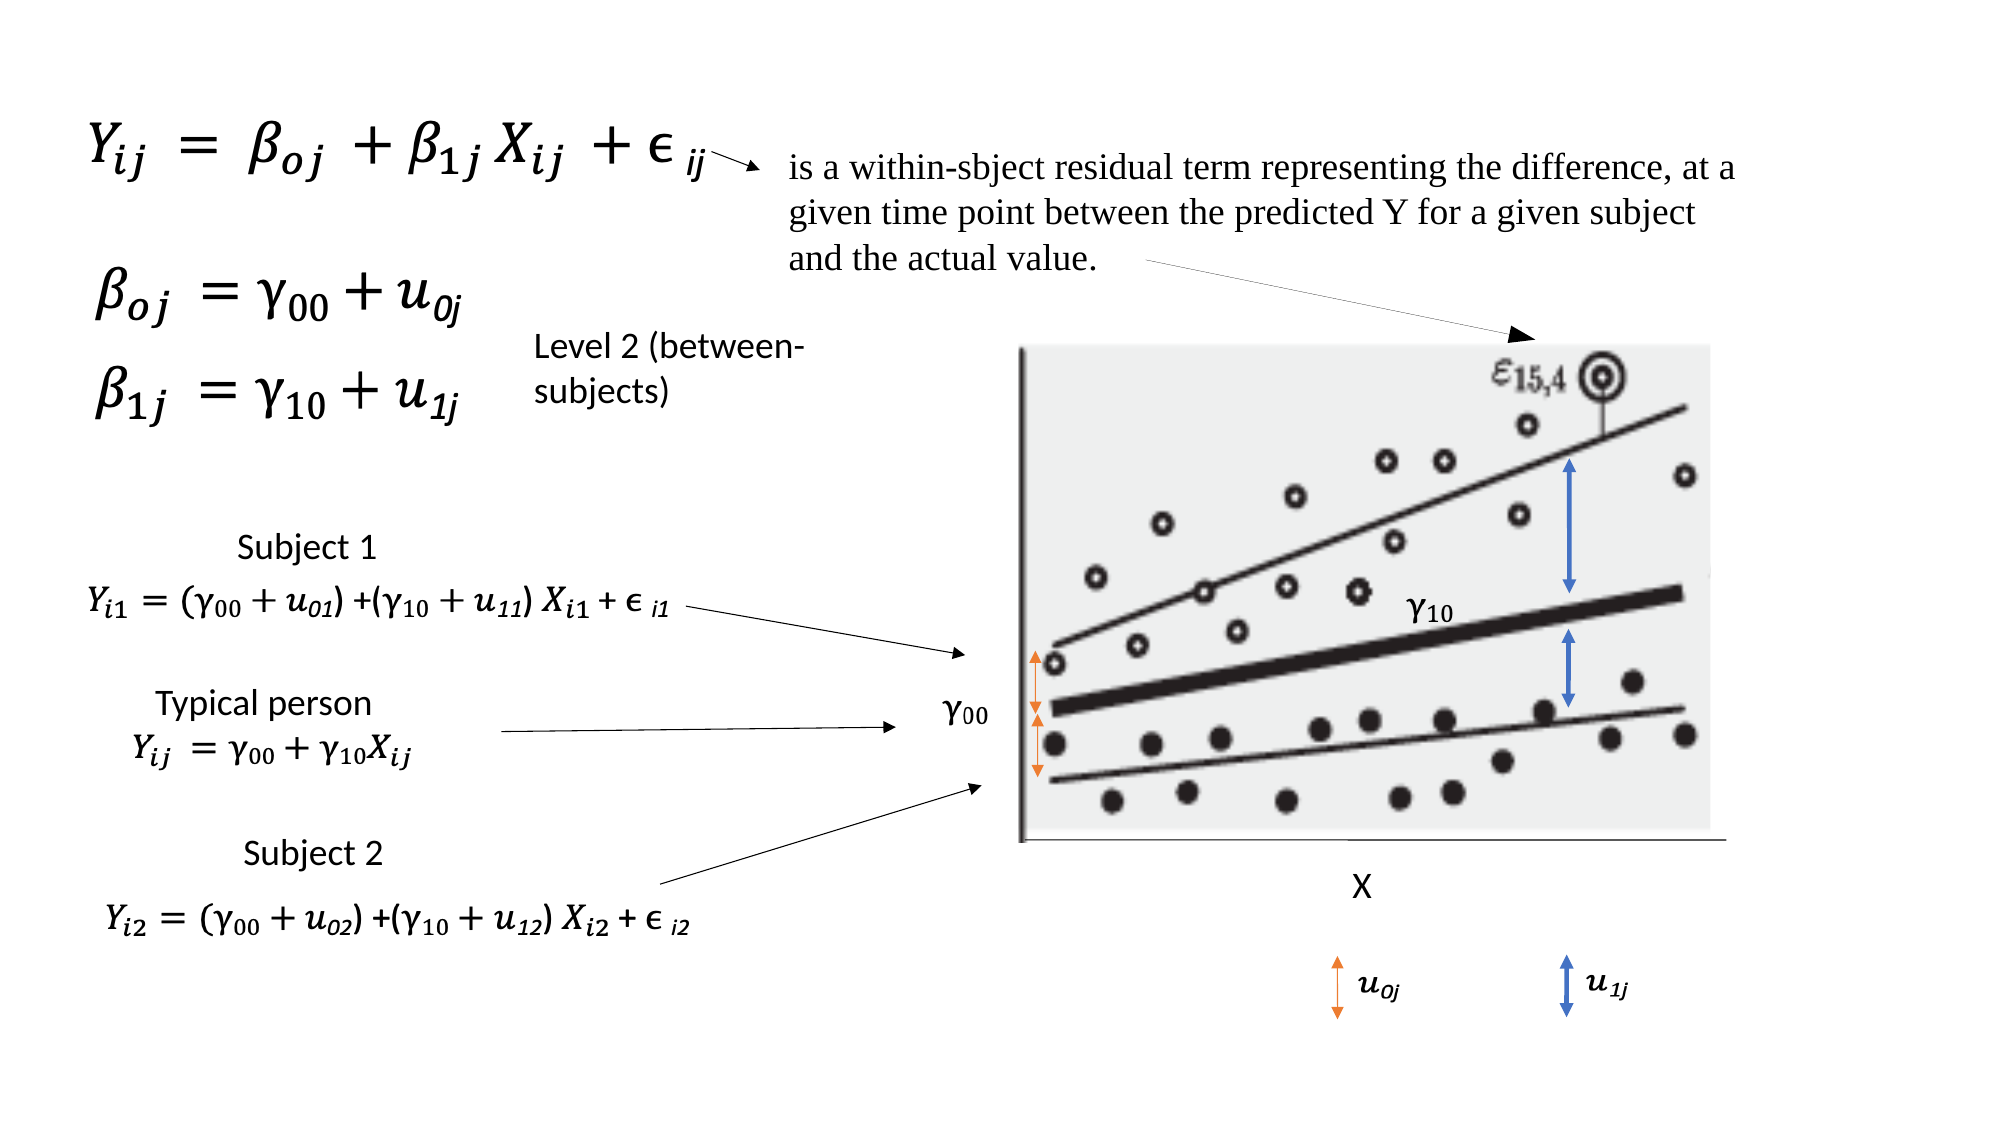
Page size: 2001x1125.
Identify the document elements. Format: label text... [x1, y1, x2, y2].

text_box [67, 97, 760, 504]
text_box [891, 676, 1039, 737]
text_box [1389, 574, 1470, 636]
text_box is a within-sbject residual term representing the difference, at a given time point between the predicted Y for a given subject and the actual value. [773, 135, 1774, 286]
text_box Level 2 (between-subjects) [528, 313, 905, 419]
text_box [110, 716, 440, 781]
text_box [1340, 954, 1488, 1016]
text_box [1570, 952, 1718, 1013]
text_box [69, 565, 689, 671]
text_box Typical person [140, 671, 494, 731]
text_box [89, 881, 709, 1037]
text_box X [1337, 853, 1414, 914]
text_box Subject 2 [228, 820, 582, 881]
picture [1018, 339, 1711, 843]
text_box Subject 1 [222, 514, 576, 565]
